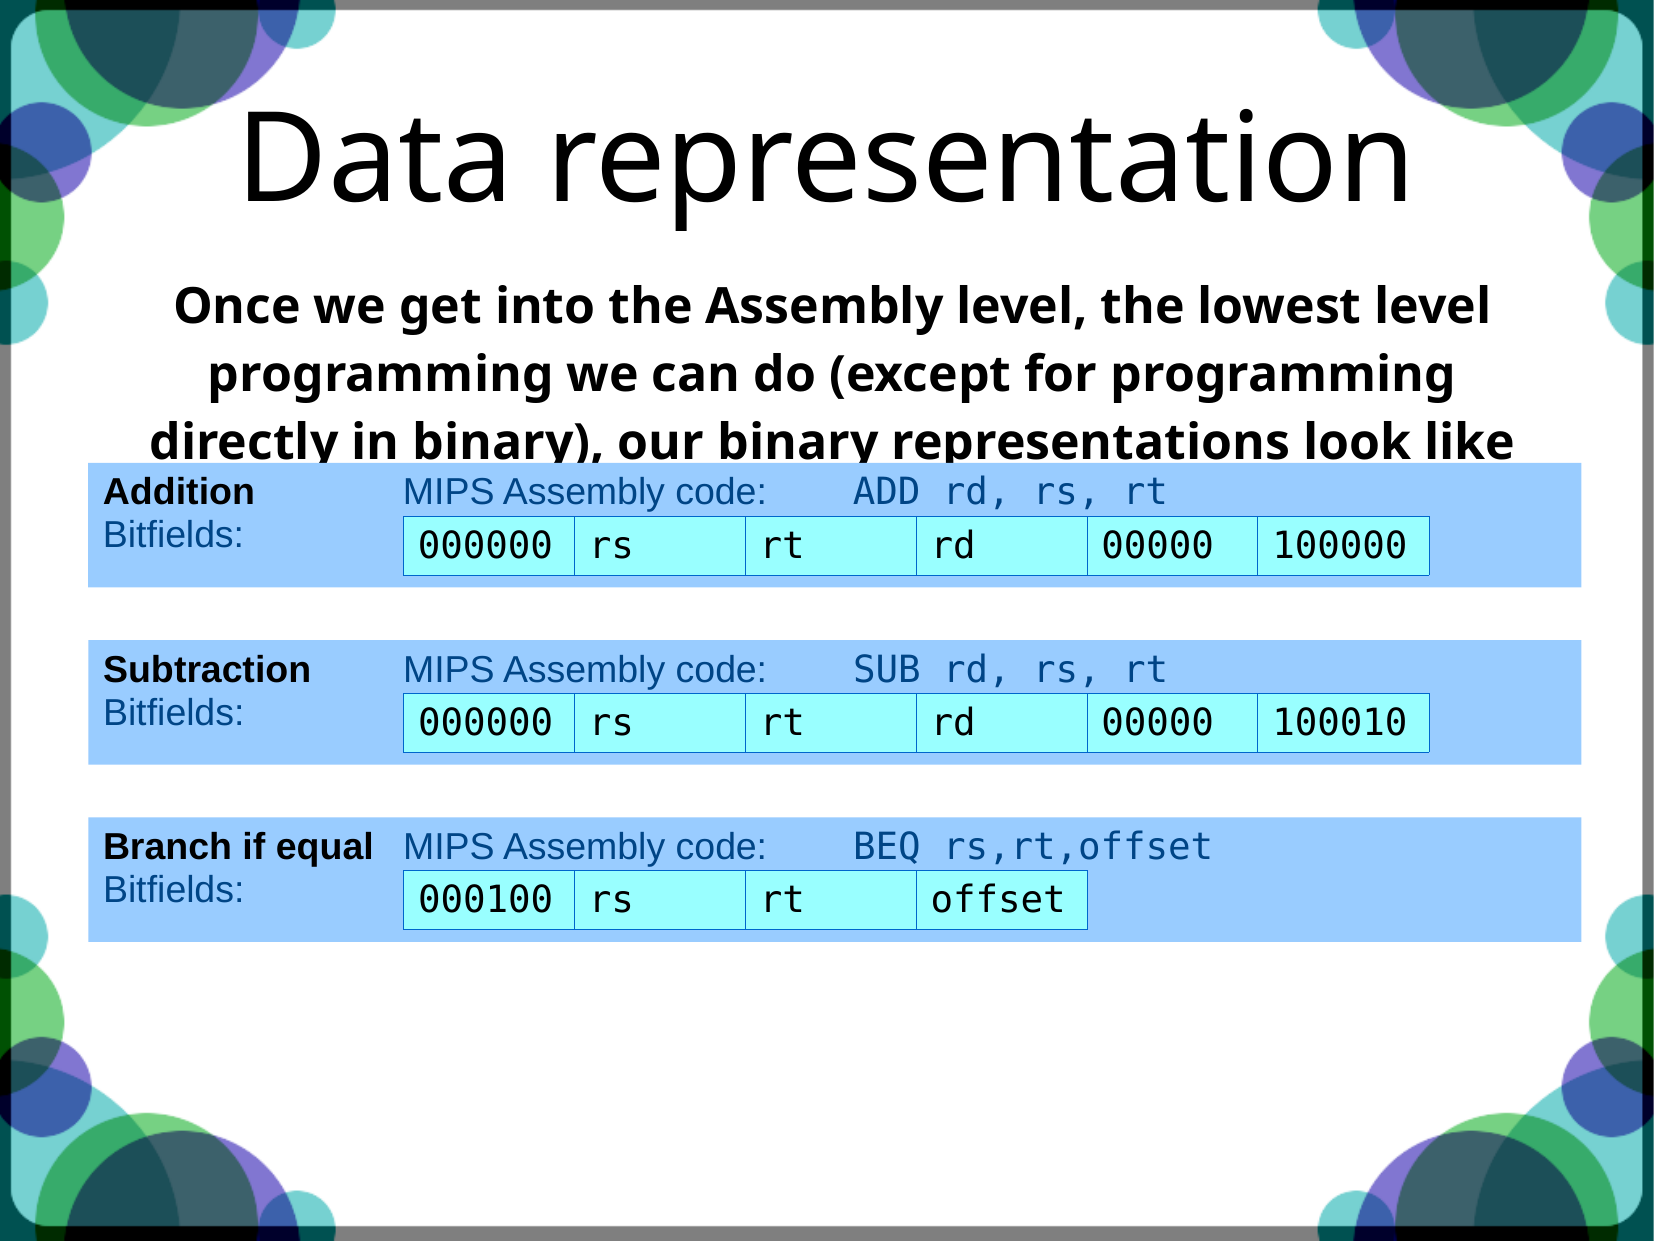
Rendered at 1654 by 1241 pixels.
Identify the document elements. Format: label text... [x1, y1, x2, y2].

picture [0, 0, 1654, 1241]
table_header rs [575, 694, 745, 752]
table_header rs [575, 871, 745, 929]
table_header rs [575, 517, 745, 575]
table_header 00000 [1088, 517, 1257, 575]
table_header 100000 [1258, 517, 1429, 575]
table_header rt [746, 694, 916, 752]
table_header 000000 [404, 694, 574, 752]
text_box Subtraction MIPS Assembly code: SUB rd, rs, rt Bitfields: [88, 640, 1582, 765]
table_header 100010 [1258, 694, 1429, 752]
table_header 00000 [1088, 694, 1257, 752]
table_header 000100 [404, 871, 574, 929]
text_box Once we get into the Assembly level, the lowest level programming we can do (except for programming directly in binary), our binary representations look like this: [135, 270, 1531, 449]
table_header rt [746, 871, 916, 929]
table_header 000000 [404, 517, 574, 575]
title Data representation [82, 49, 1571, 257]
table_header rt [746, 517, 916, 575]
text_box Addition MIPS Assembly code: ADD rd, rs, rt Bitfields: [88, 462, 1582, 588]
text_box Branch if equal MIPS Assembly code: BEQ rs,rt,offset Bitfields: [88, 817, 1582, 942]
table_header rd [917, 694, 1087, 752]
table_header offset [917, 871, 1087, 929]
table_header rd [917, 517, 1087, 575]
